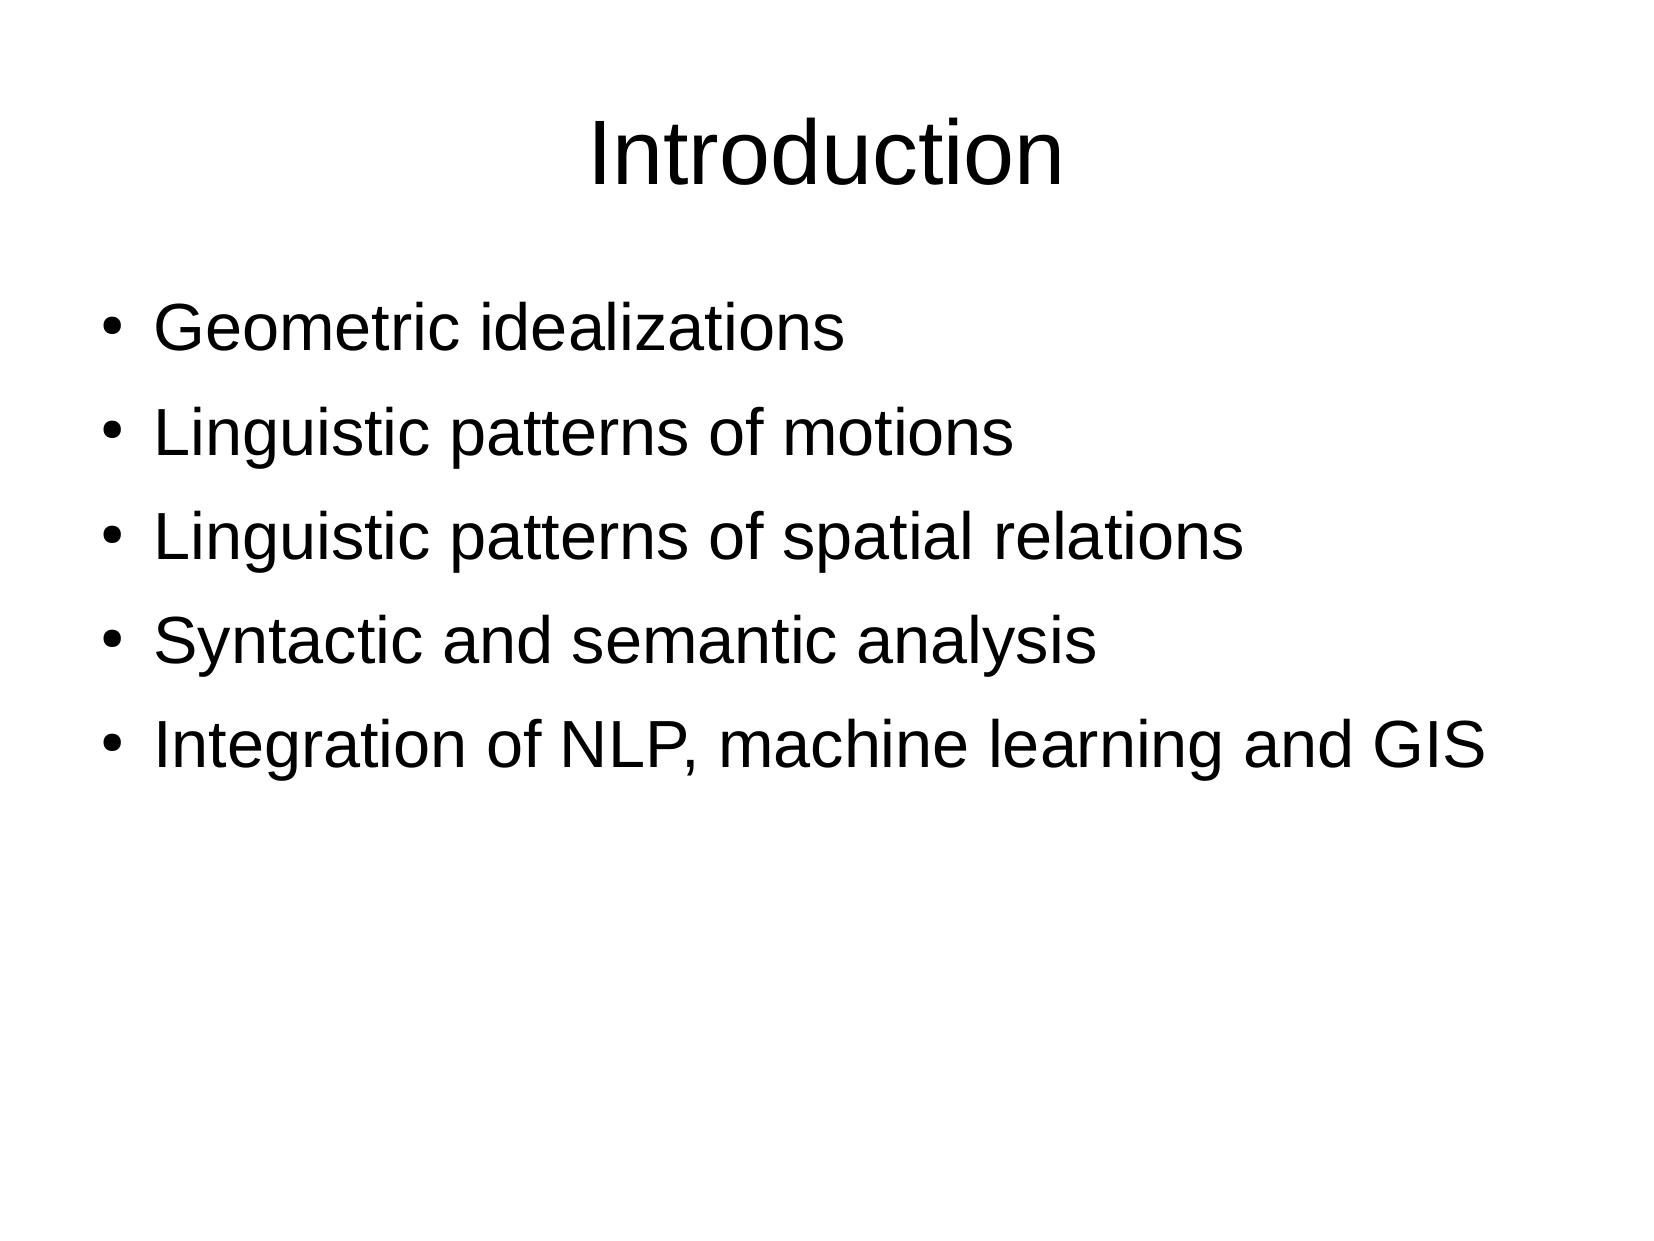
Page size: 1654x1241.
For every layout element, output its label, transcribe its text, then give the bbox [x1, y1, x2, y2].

title Introduction [82, 49, 1571, 257]
list Geometric idealizations Linguistic patterns of motions Linguistic patterns of spatial relations Syntactic and semantic analysis Integration of NLP, machine learning and GIS [82, 290, 1538, 1010]
